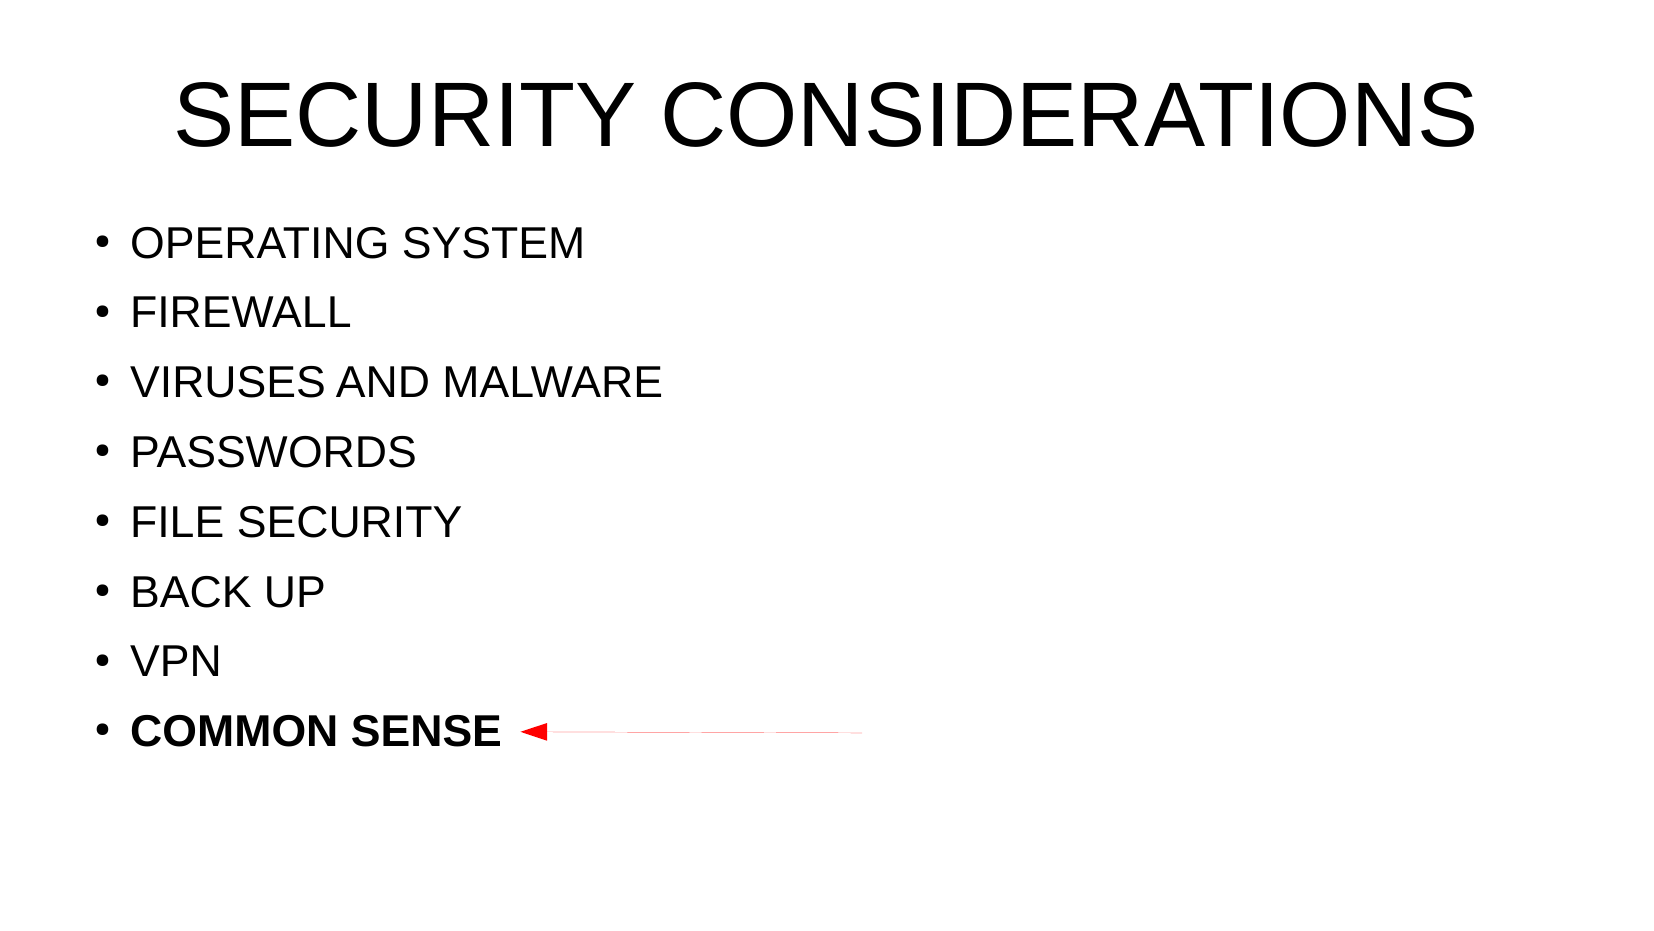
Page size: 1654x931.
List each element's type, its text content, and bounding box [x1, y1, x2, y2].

title SECURITY CONSIDERATIONS [82, 37, 1571, 193]
list OPERATING SYSTEM FIREWALL VIRUSES AND MALWARE PASSWORDS FILE SECURITY BACK UP VPN COMMON SENSE [82, 217, 1571, 758]
